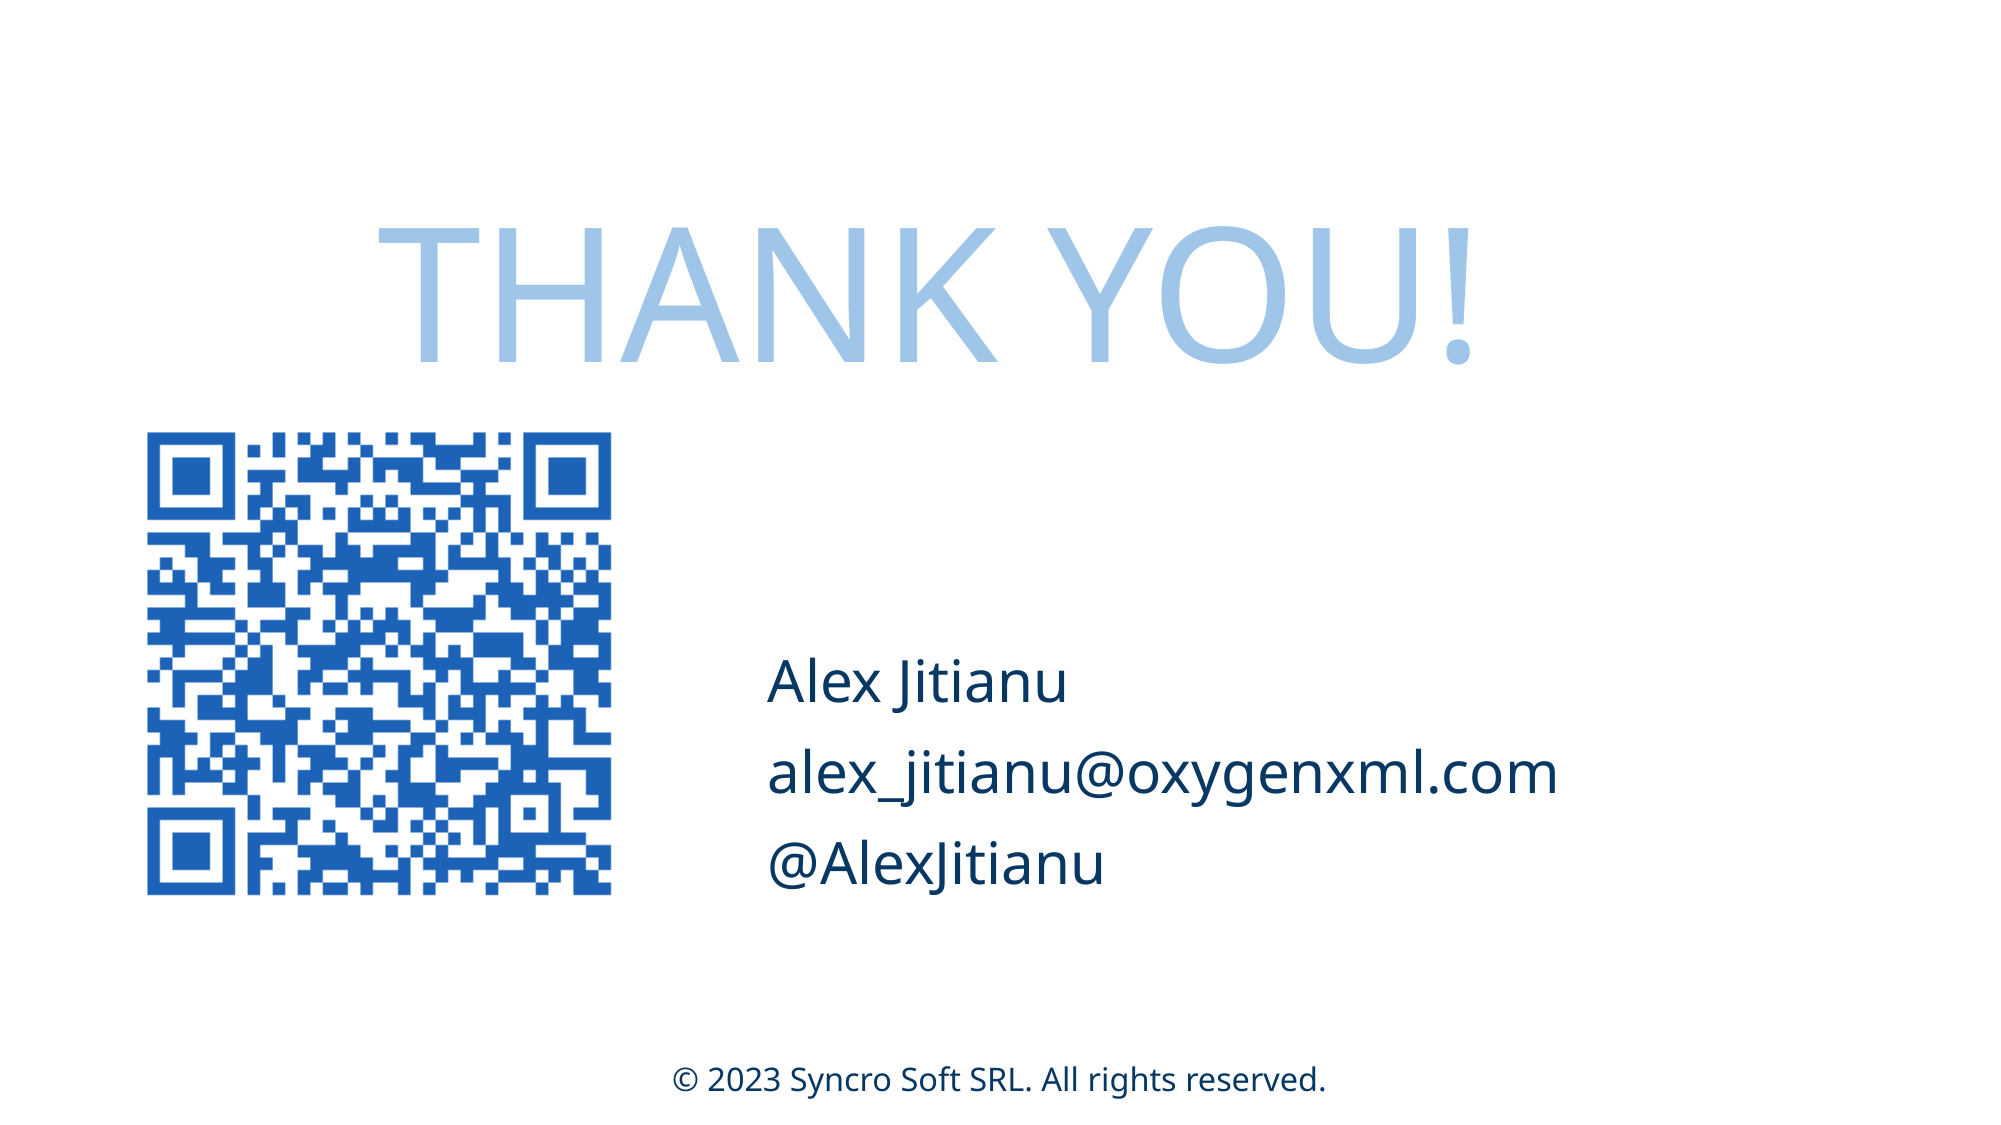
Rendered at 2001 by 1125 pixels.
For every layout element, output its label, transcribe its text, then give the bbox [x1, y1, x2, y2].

text_box © 2023 Syncro Soft SRL. All rights reserved. [654, 1049, 1346, 1108]
text_box Alex Jitianu alex_jitianu@oxygenxml.com @AlexJitianu [753, 629, 1675, 958]
text_box THANK YOU! [362, 160, 1638, 374]
picture [143, 428, 616, 901]
